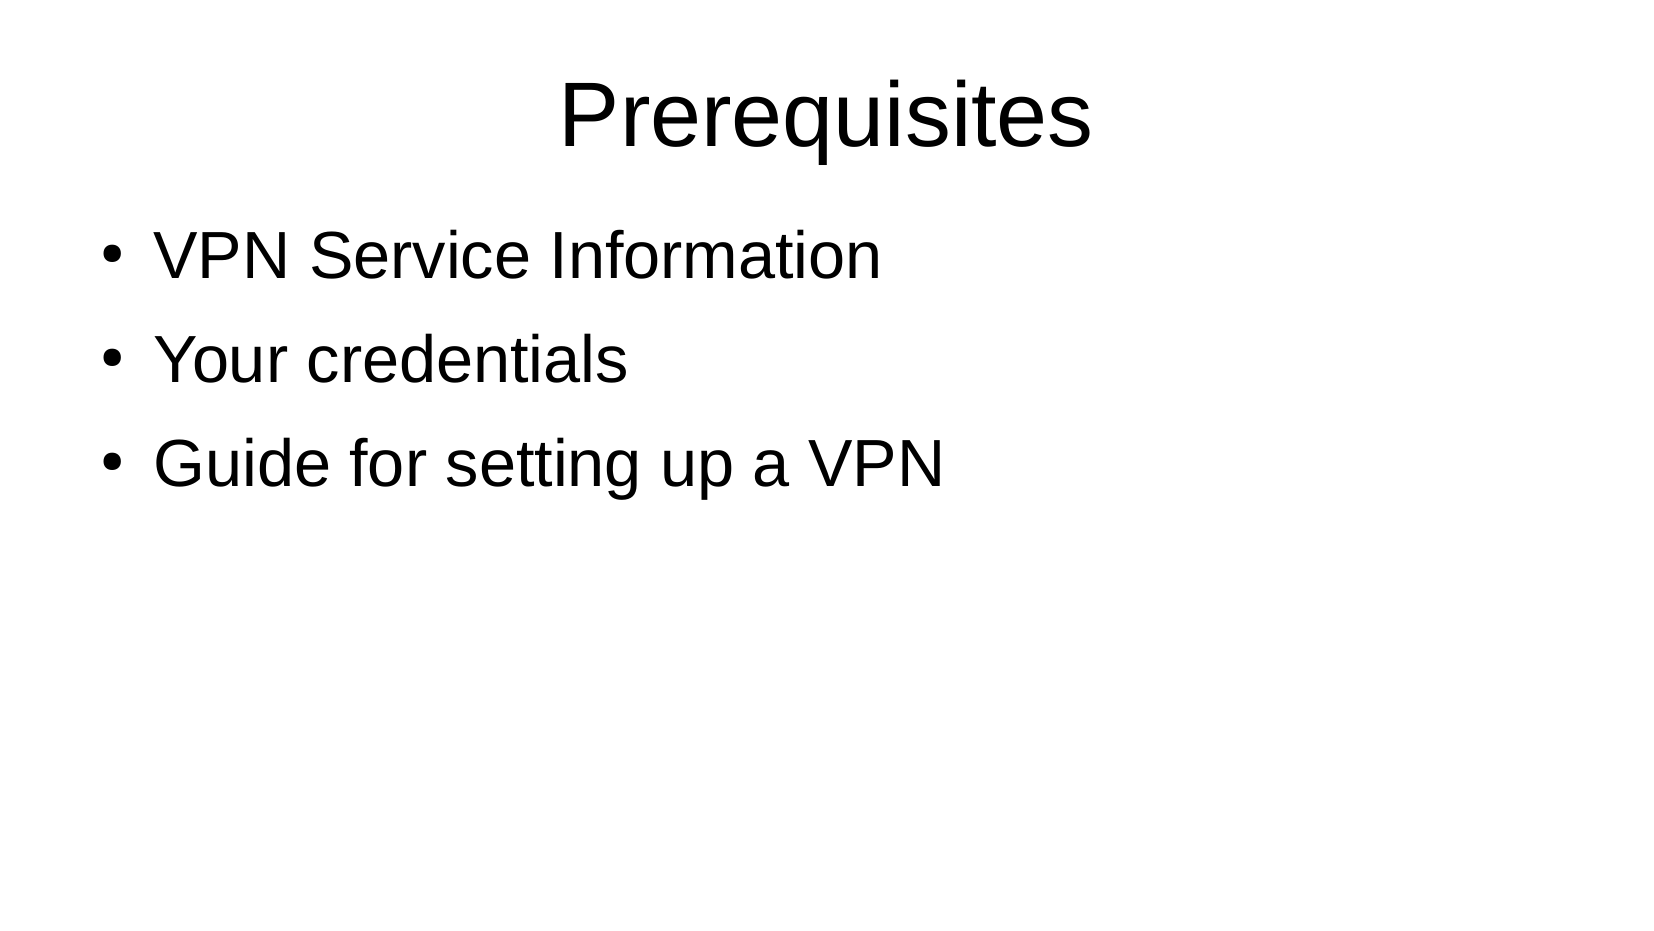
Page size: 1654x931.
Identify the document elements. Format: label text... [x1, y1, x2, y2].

title Prerequisites [82, 37, 1571, 193]
list VPN Service Information Your credentials Guide for setting up a VPN [82, 217, 1571, 758]
